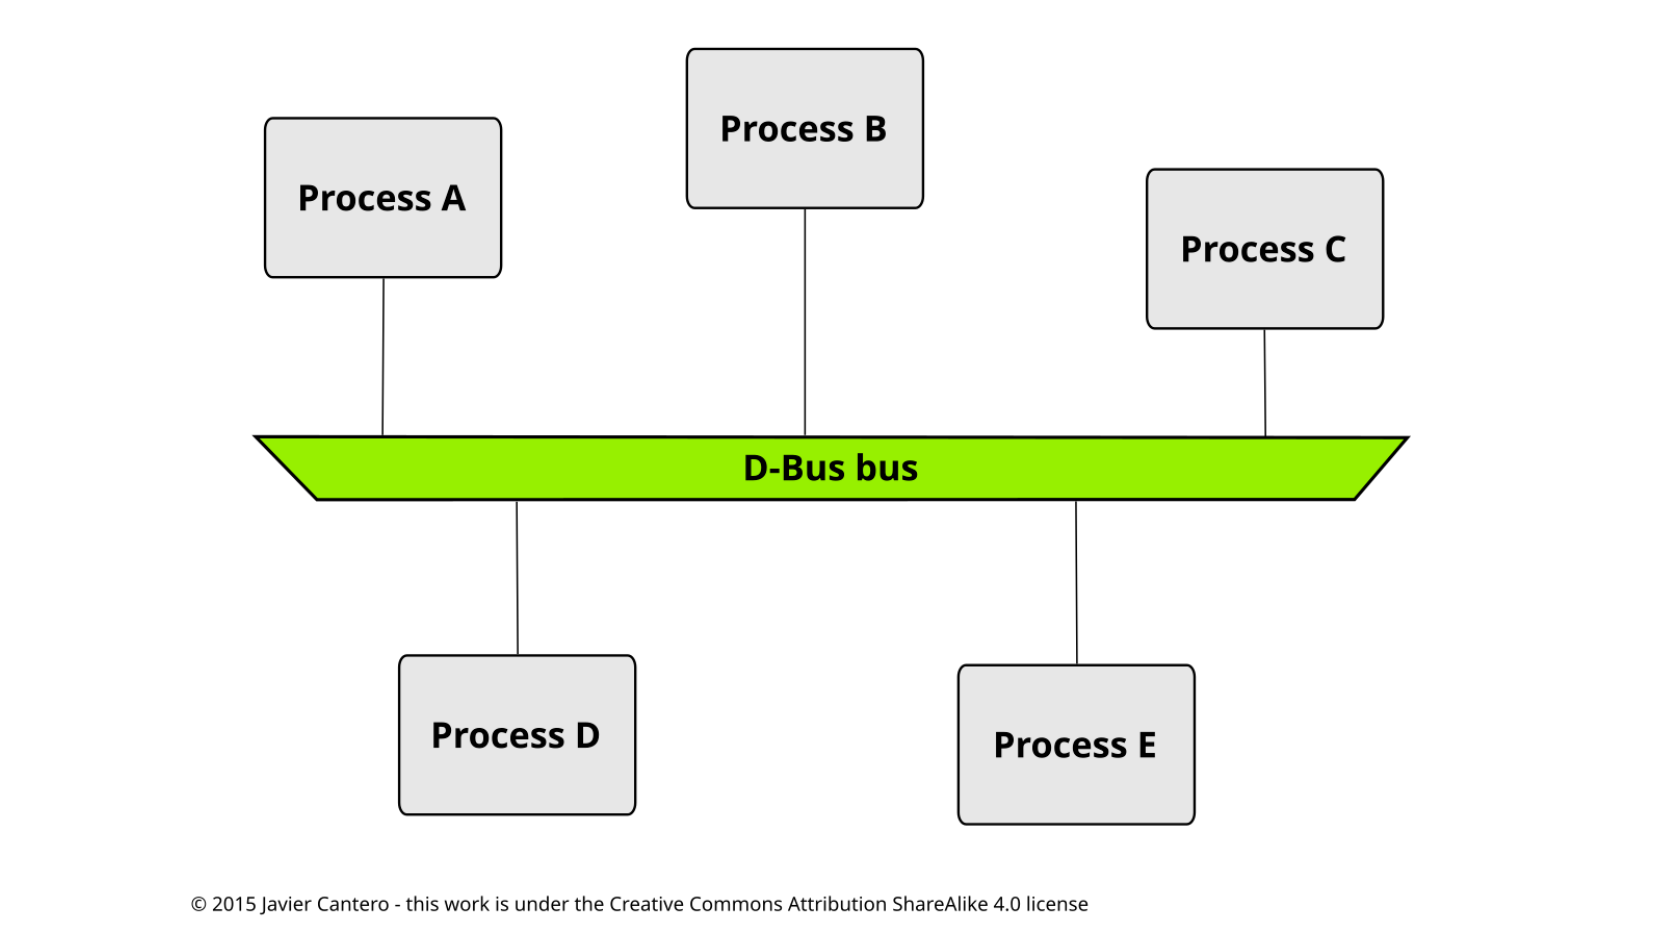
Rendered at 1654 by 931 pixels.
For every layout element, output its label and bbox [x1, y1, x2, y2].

picture [161, 0, 1492, 931]
